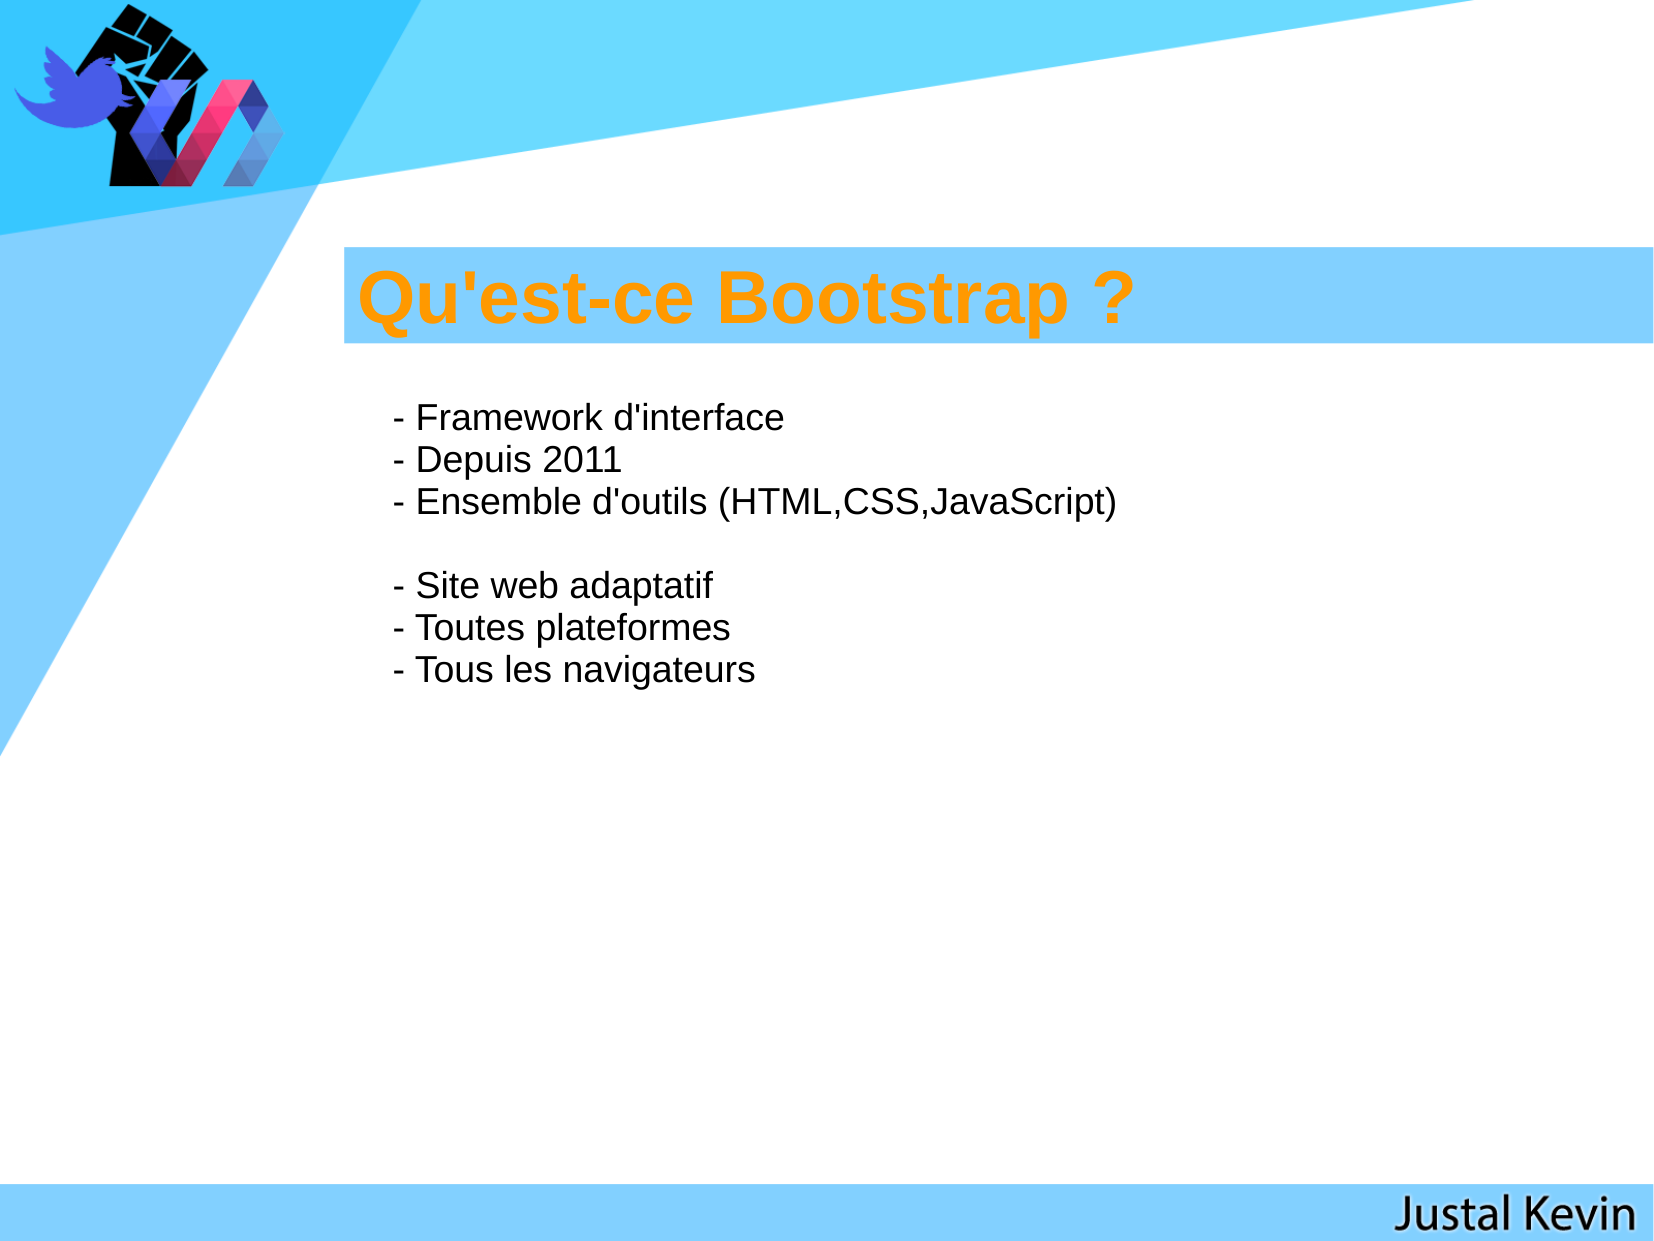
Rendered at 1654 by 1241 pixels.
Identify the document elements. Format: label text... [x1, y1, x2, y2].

picture [0, 0, 1654, 1241]
text_box - Framework d'interface - Depuis 2011 - Ensemble d'outils (HTML,CSS,JavaScript) - Site web adaptatif - Toutes plateformes - Tous les navigateurs [377, 346, 1619, 699]
text_box Qu'est-ce Bootstrap ? [342, 248, 1654, 347]
